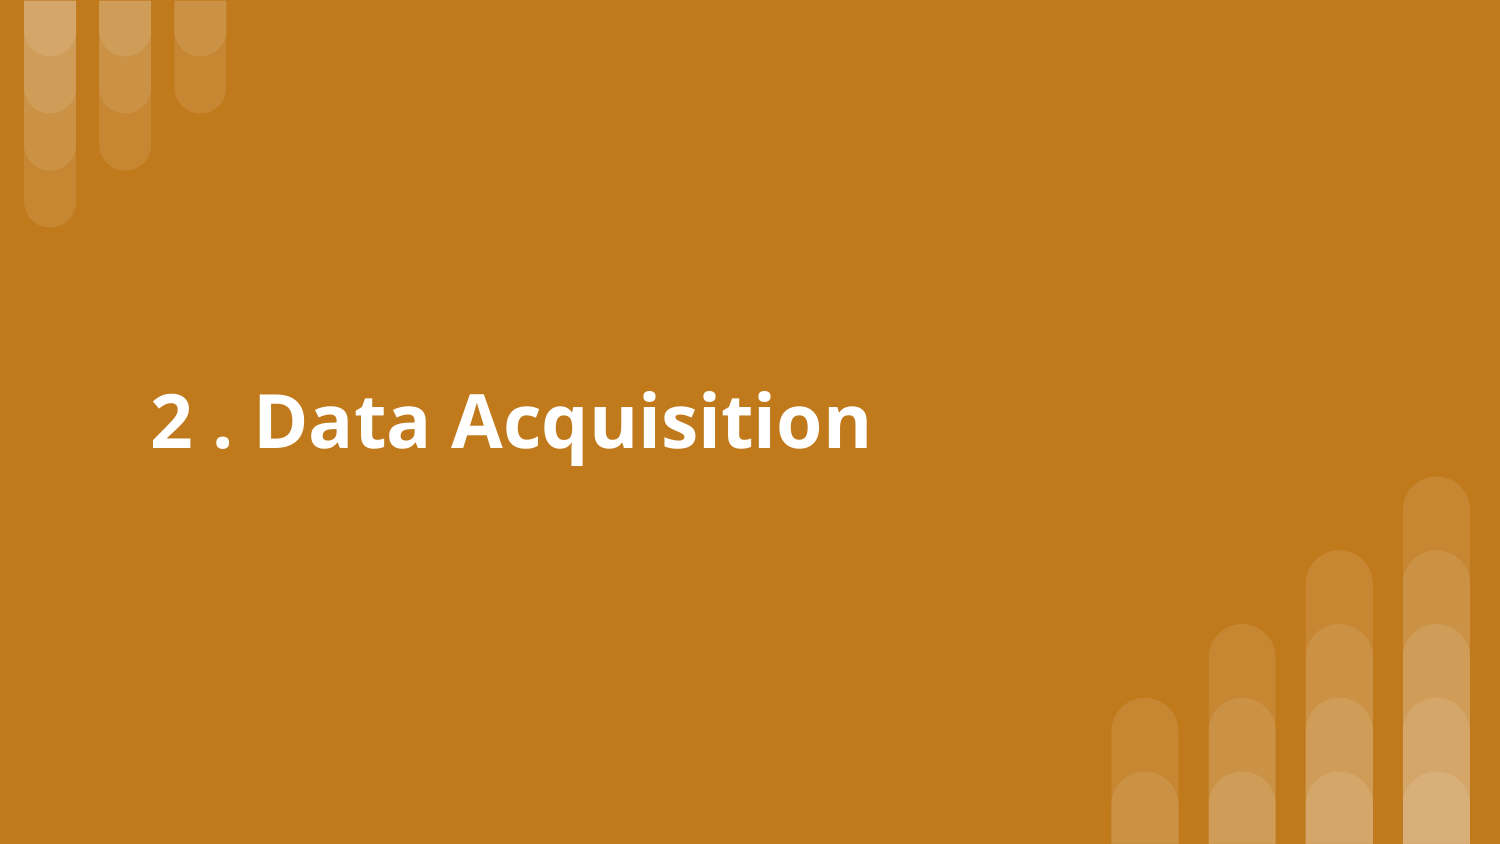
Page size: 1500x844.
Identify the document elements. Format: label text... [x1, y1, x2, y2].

title 2 . Data Acquisition [135, 264, 1097, 572]
